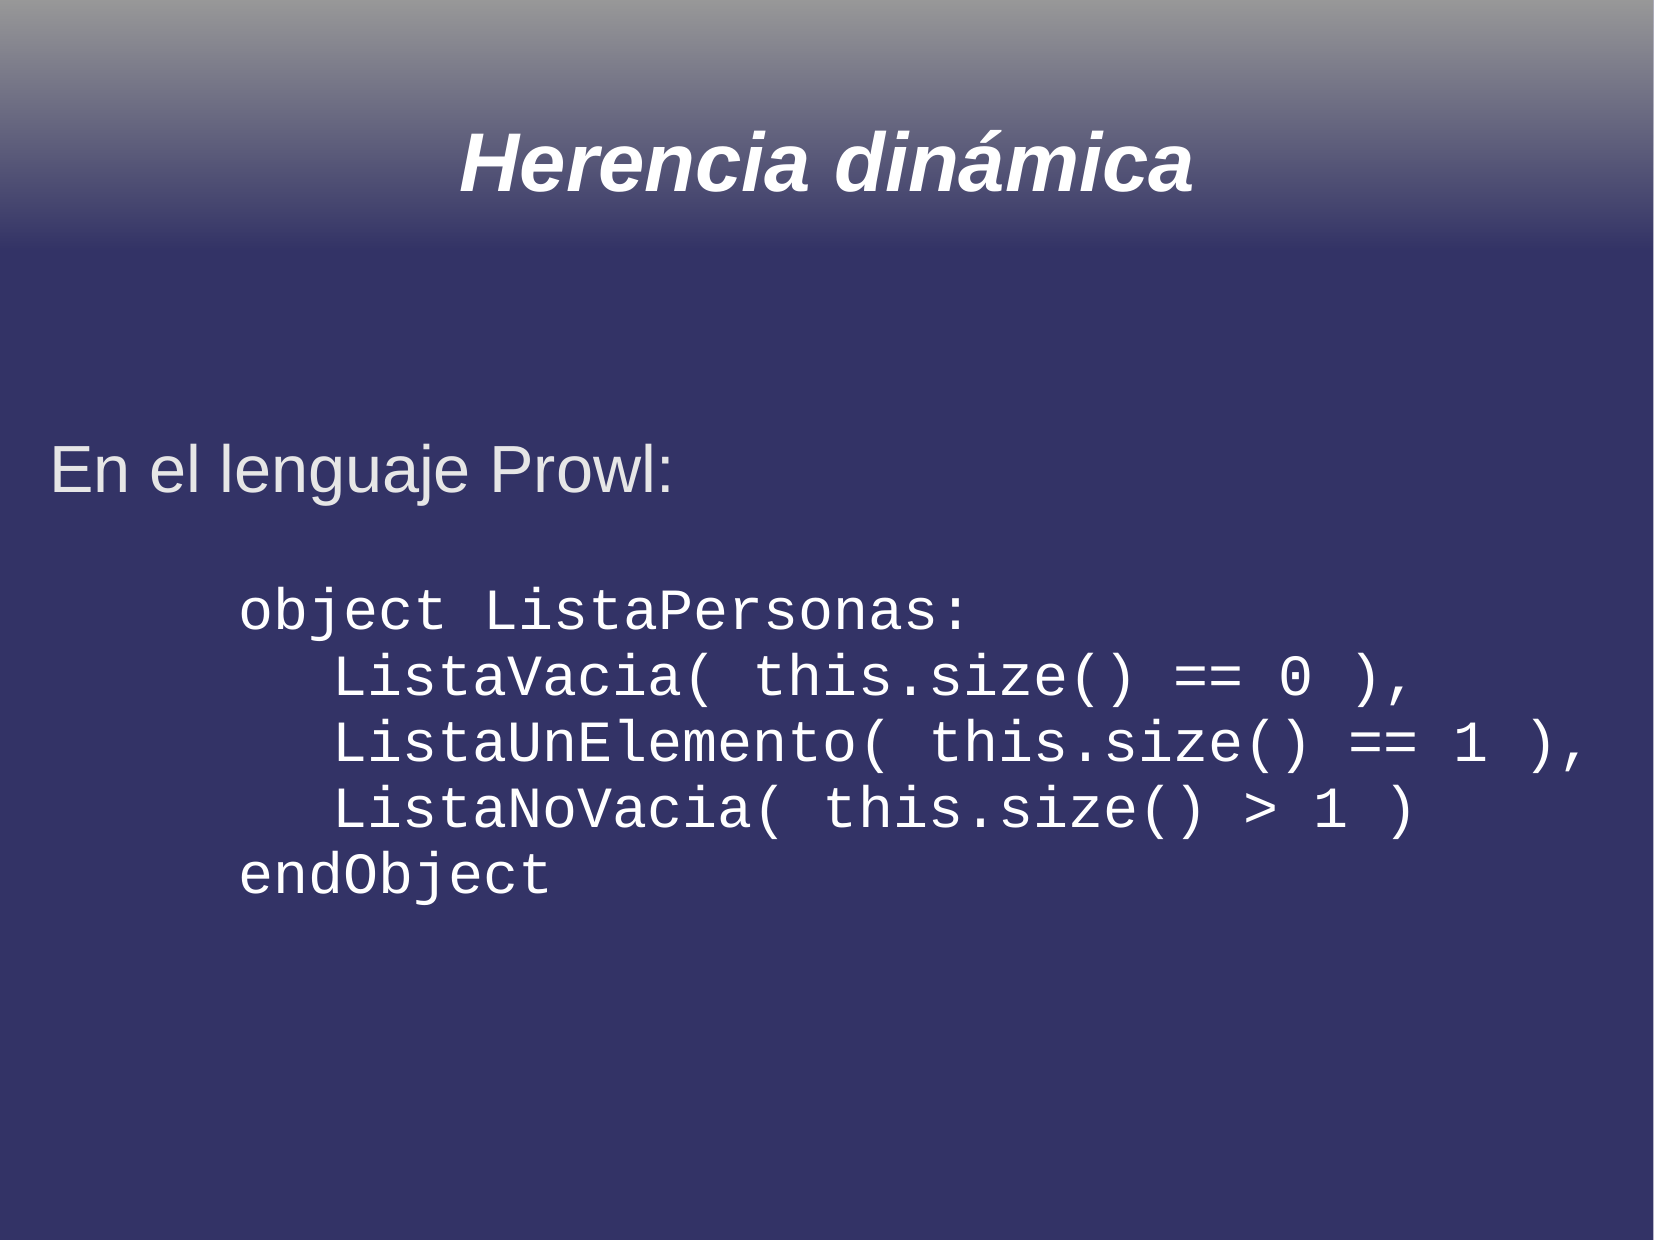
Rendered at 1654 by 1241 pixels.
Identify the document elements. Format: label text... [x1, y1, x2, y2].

list En el lenguaje Prowl: object ListaPersonas: ListaVacia( this.size() == 0 ), ListaUnElemento( this.size() == 1 ), ListaNoVacia( this.size() > 1 ) endObject [37, 431, 1627, 958]
title Herencia dinámica [121, 59, 1534, 267]
